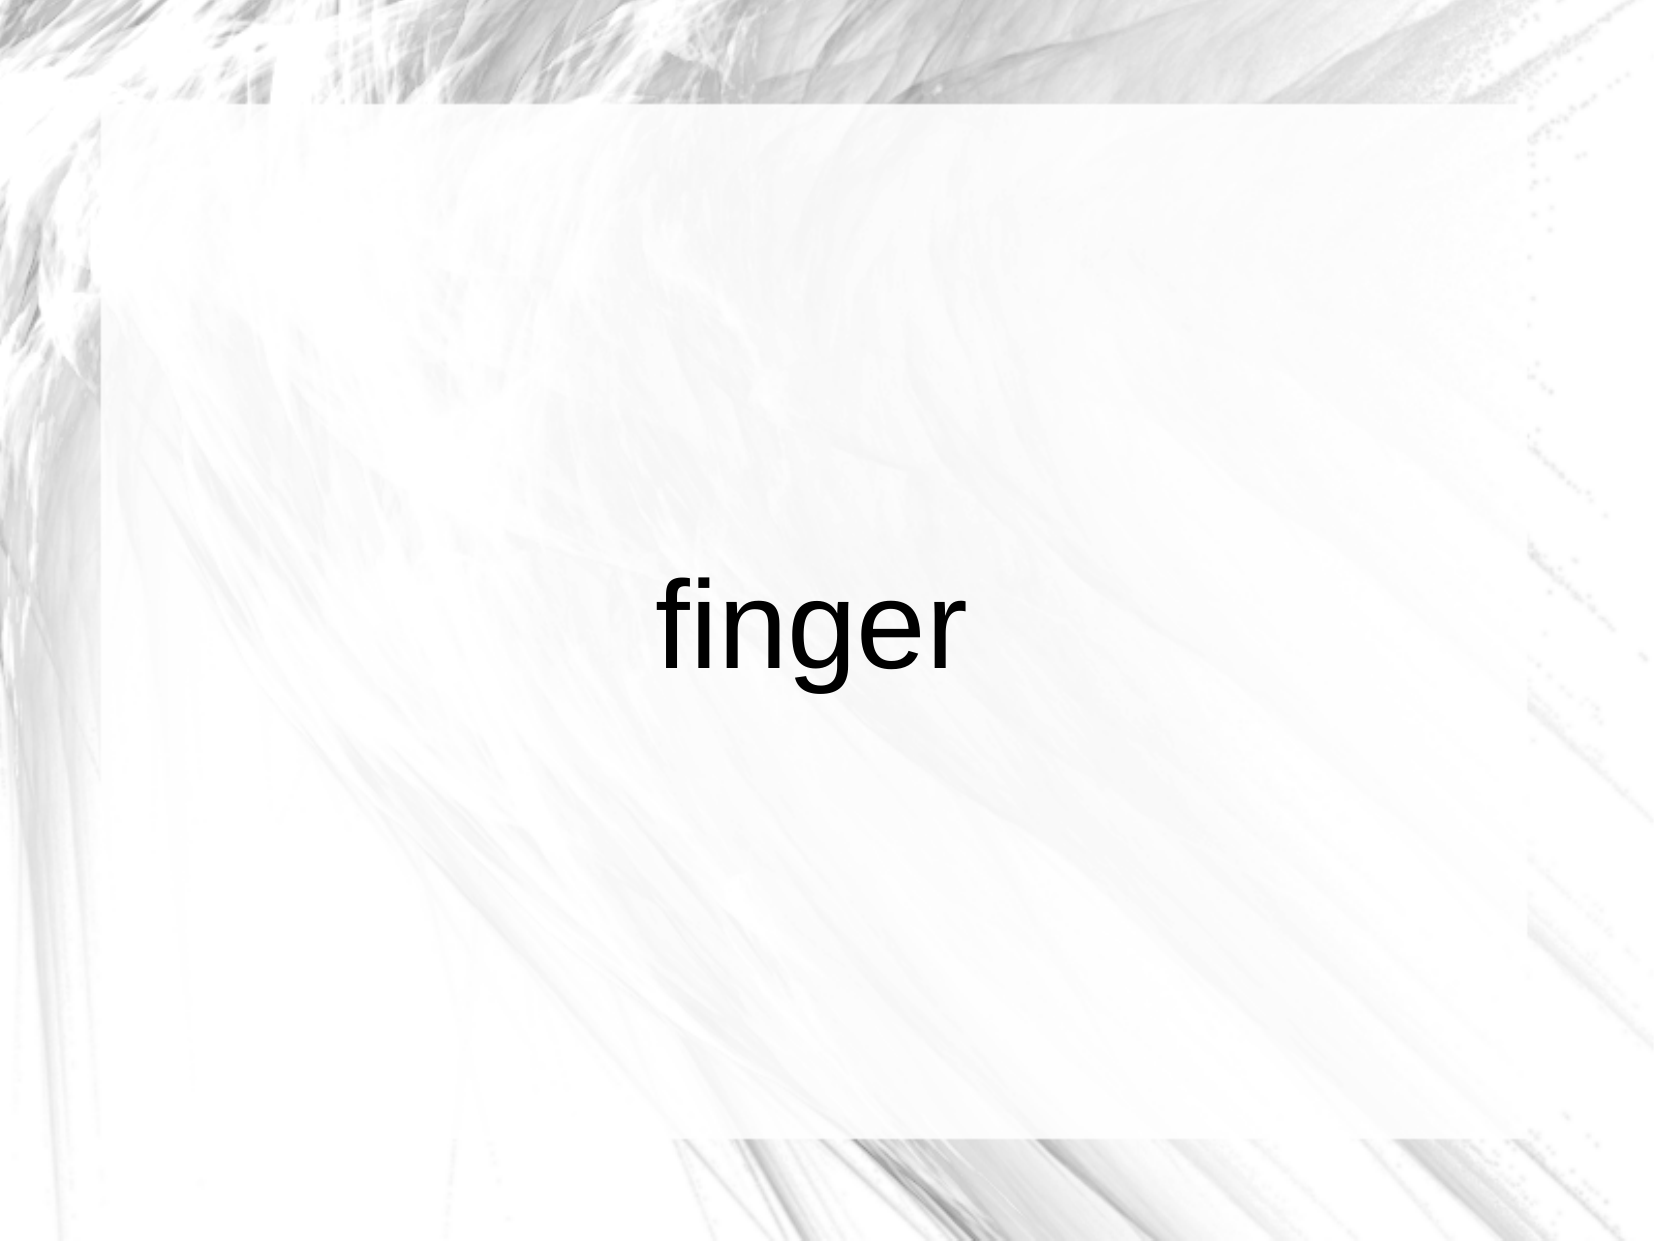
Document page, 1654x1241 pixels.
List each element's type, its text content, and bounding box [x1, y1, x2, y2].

subtitle finger [118, 112, 1506, 1139]
picture [0, 0, 1654, 1241]
